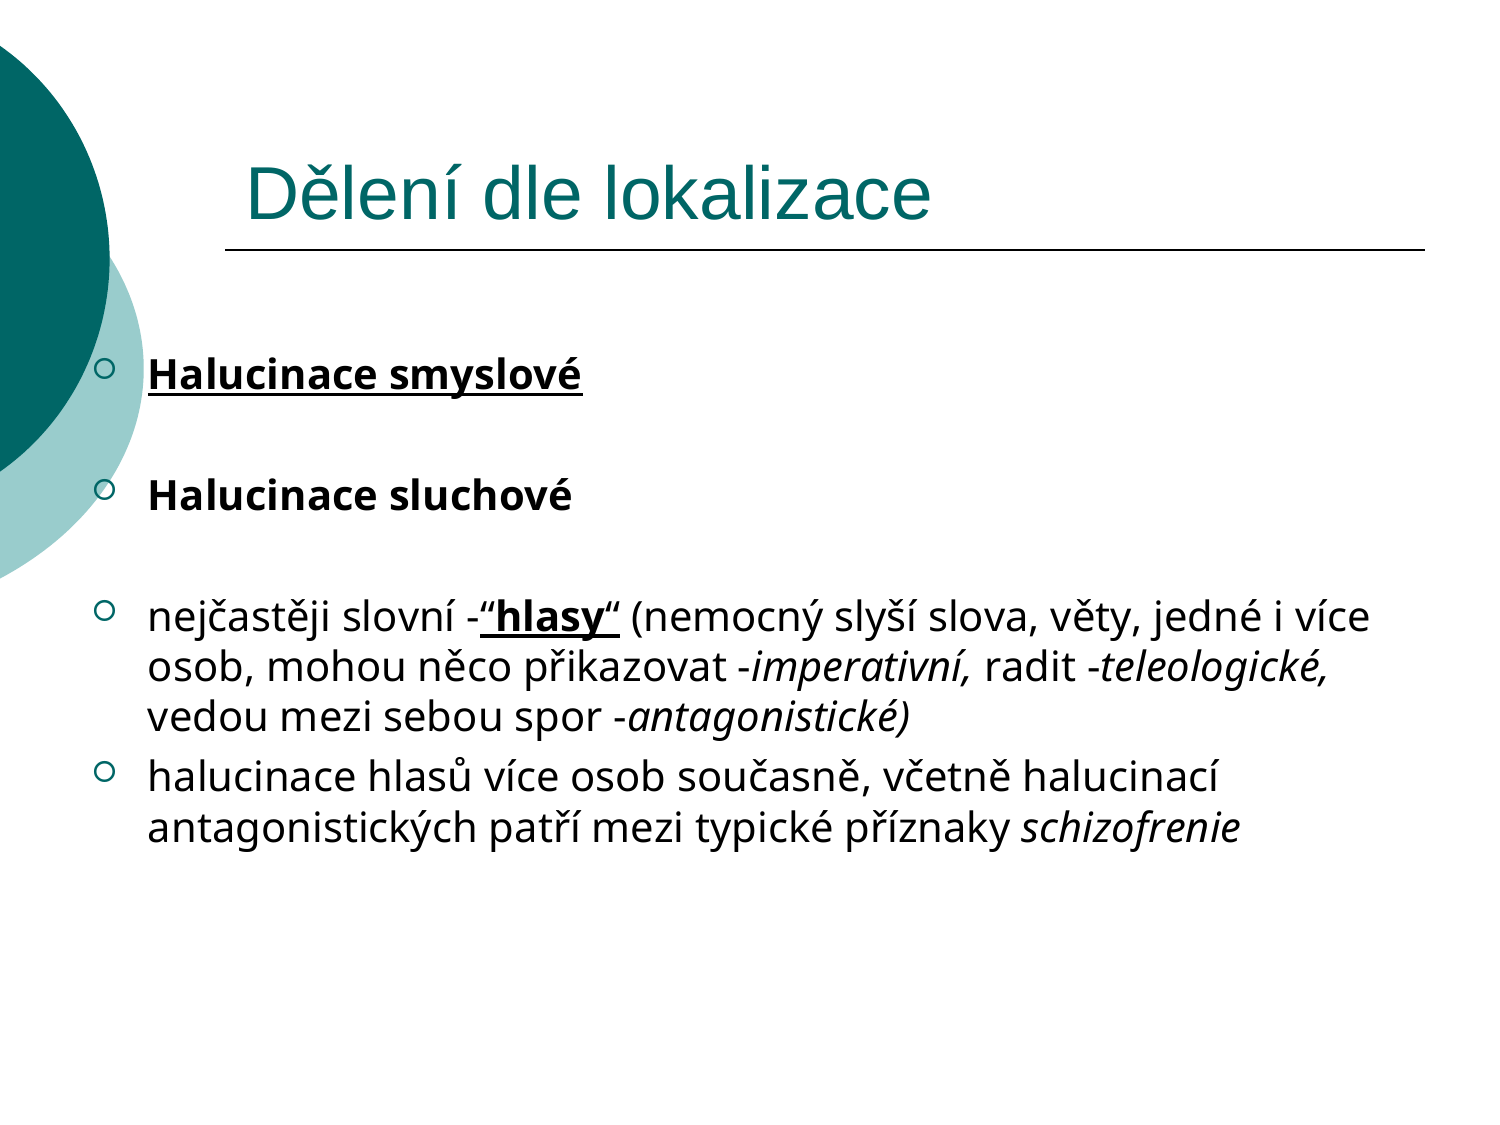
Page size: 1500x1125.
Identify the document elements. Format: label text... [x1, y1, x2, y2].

list Halucinace smyslové Halucinace sluchové nejčastěji slovní -“hlasy“ (nemocný slyší slova, věty, jedné i více osob, mohou něco přikazovat -imperativní, radit -teleologické, vedou mezi sebou spor -antagonistické) halucinace hlasů více osob současně, včetně halucinací antagonistických patří mezi typické příznaky schizofrenie [76, 267, 1427, 1010]
title Dělení dle lokalizace [230, 54, 1430, 243]
